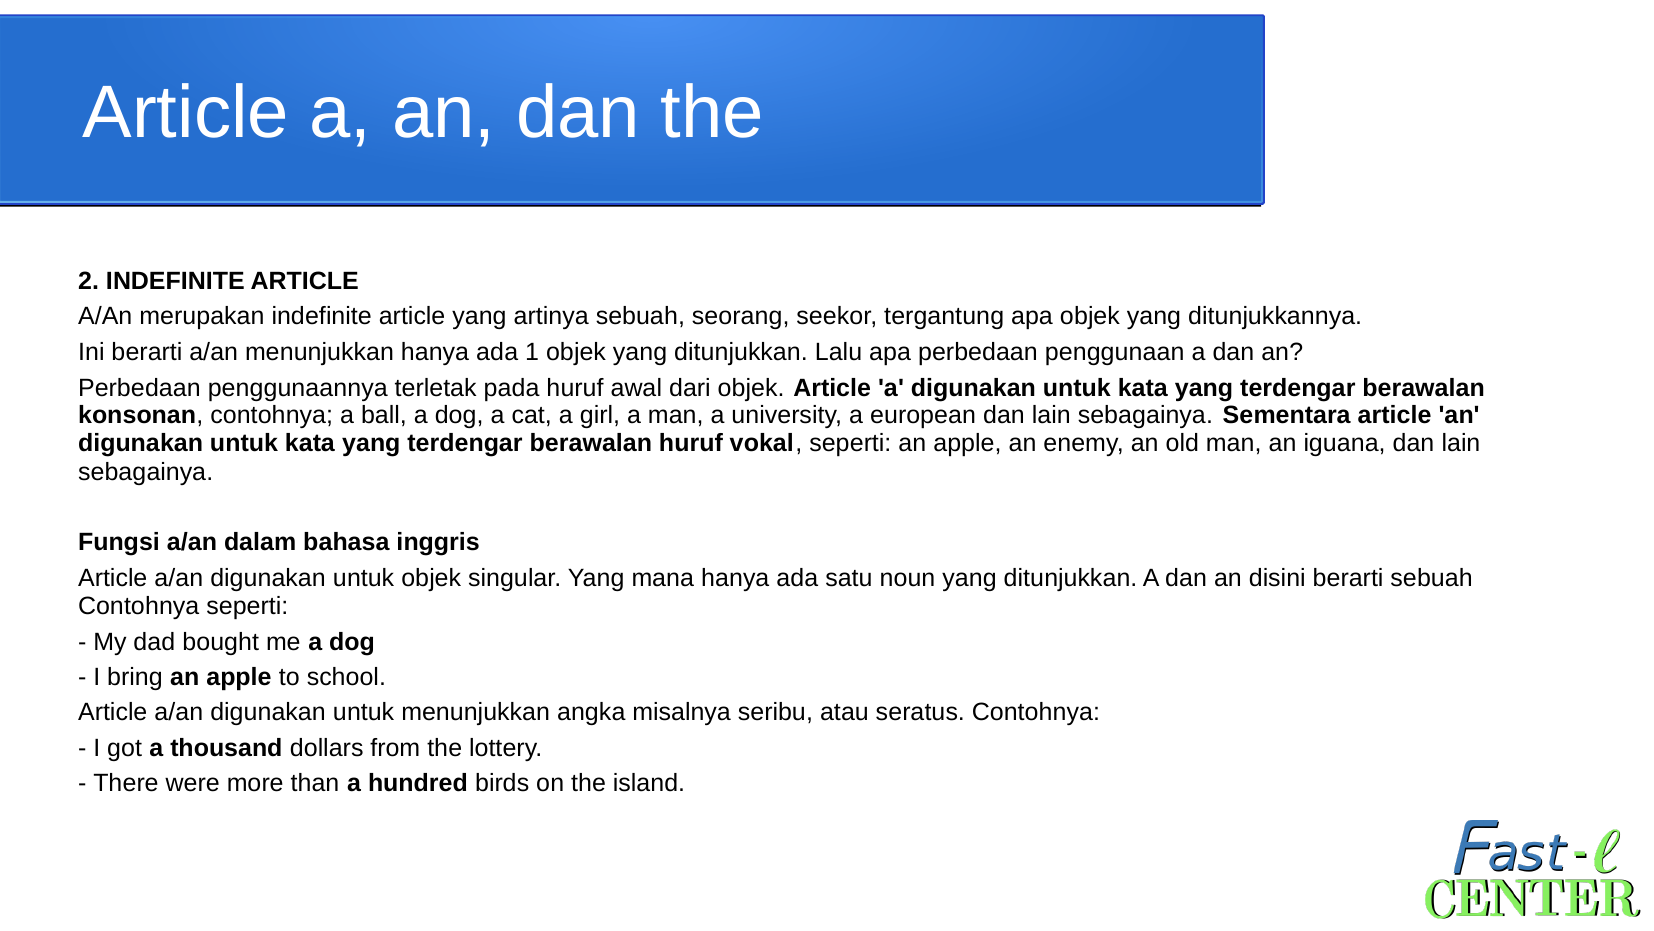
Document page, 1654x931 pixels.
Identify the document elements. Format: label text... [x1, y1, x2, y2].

text_box 2. INDEFINITE ARTICLE A/An merupakan indefinite article yang artinya sebuah, seorang, seekor, tergantung apa objek yang ditunjukkannya. Ini berarti a/an menunjukkan hanya ada 1 objek yang ditunjukkan. Lalu apa perbedaan penggunaan a dan an? Perbedaan penggunaannya terletak pada huruf awal dari objek. Article 'a' digunakan untuk kata yang terdengar berawalan konsonan, contohnya; a ball, a dog, a cat, a girl, a man, a university, a european dan lain sebagainya. Sementara article 'an' digunakan untuk kata yang terdengar berawalan huruf vokal, seperti: an apple, an enemy, an old man, an iguana, dan lain sebagainya. Fungsi a/an dalam bahasa inggris Article a/an digunakan untuk objek singular. Yang mana hanya ada satu noun yang ditunjukkan. A dan an disini berarti sebuah Contohnya seperti: - My dad bought me a dog - I bring an apple to school. Article a/an digunakan untuk menunjukkan angka misalnya seribu, atau seratus. Contohnya: - I got a thousand dollars from the lottery. - There were more than a hundred birds on the island. [63, 259, 1551, 841]
title Article a, an, dan the [82, 35, 1235, 189]
picture [1425, 820, 1641, 921]
